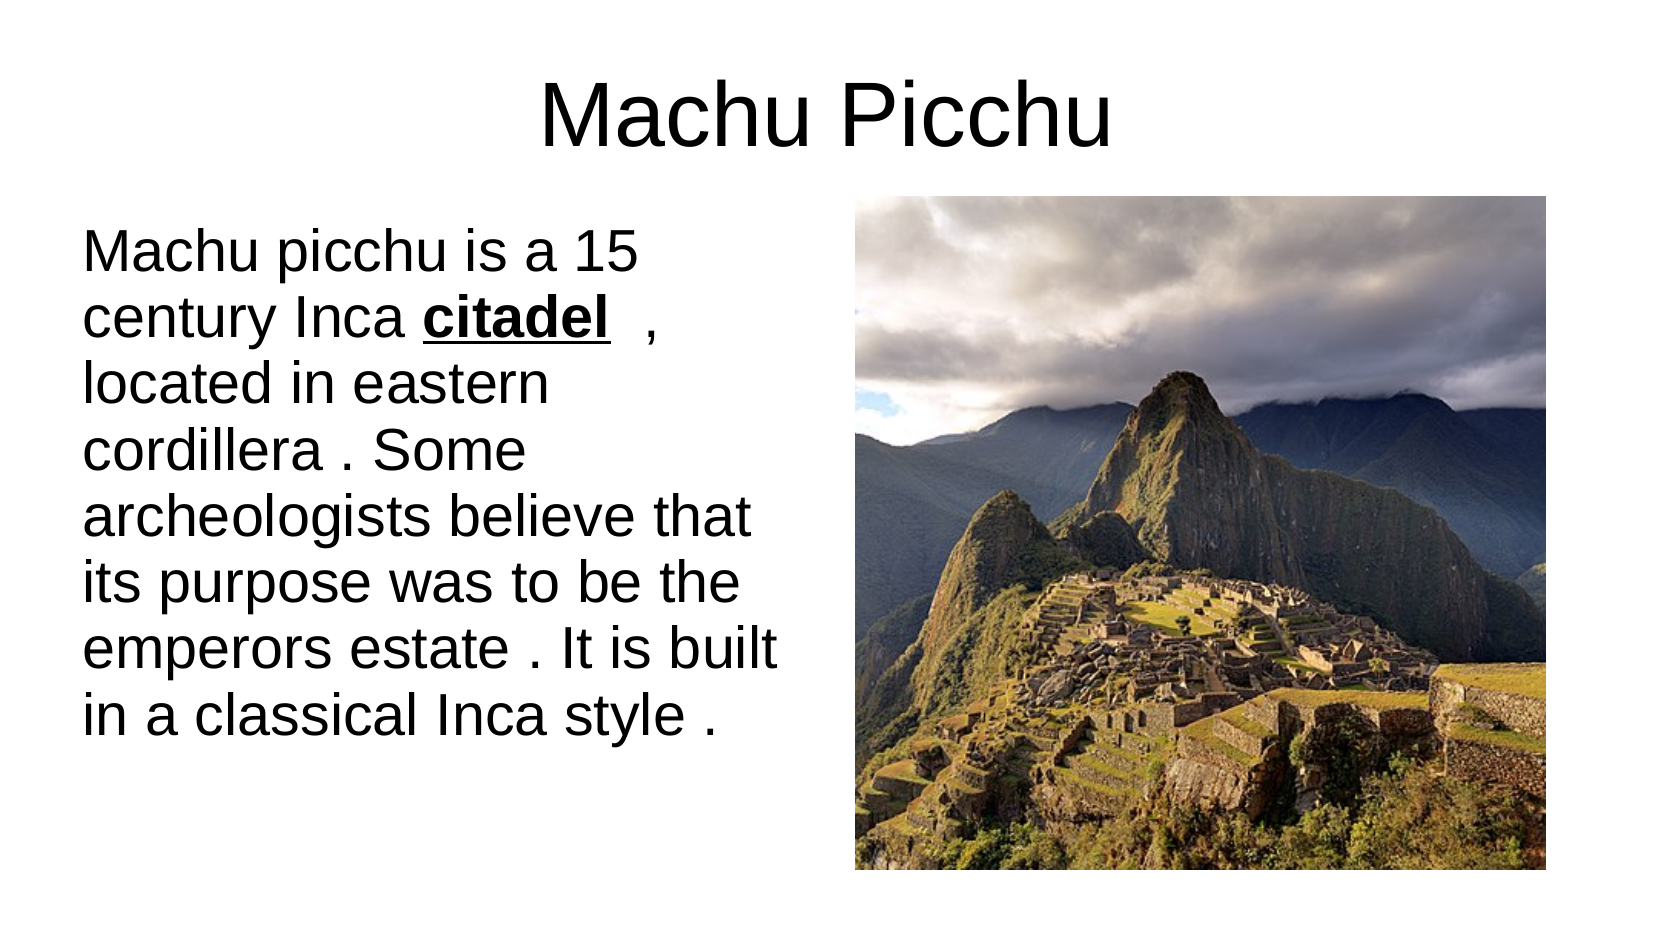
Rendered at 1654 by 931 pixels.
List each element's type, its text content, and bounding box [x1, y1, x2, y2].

picture [855, 196, 1546, 871]
list Machu picchu is a 15 century Inca citadel , located in eastern cordillera . Some archeologists believe that its purpose was to be the emperors estate . It is built in a classical Inca style . [82, 217, 781, 758]
title Machu Picchu [82, 37, 1571, 193]
